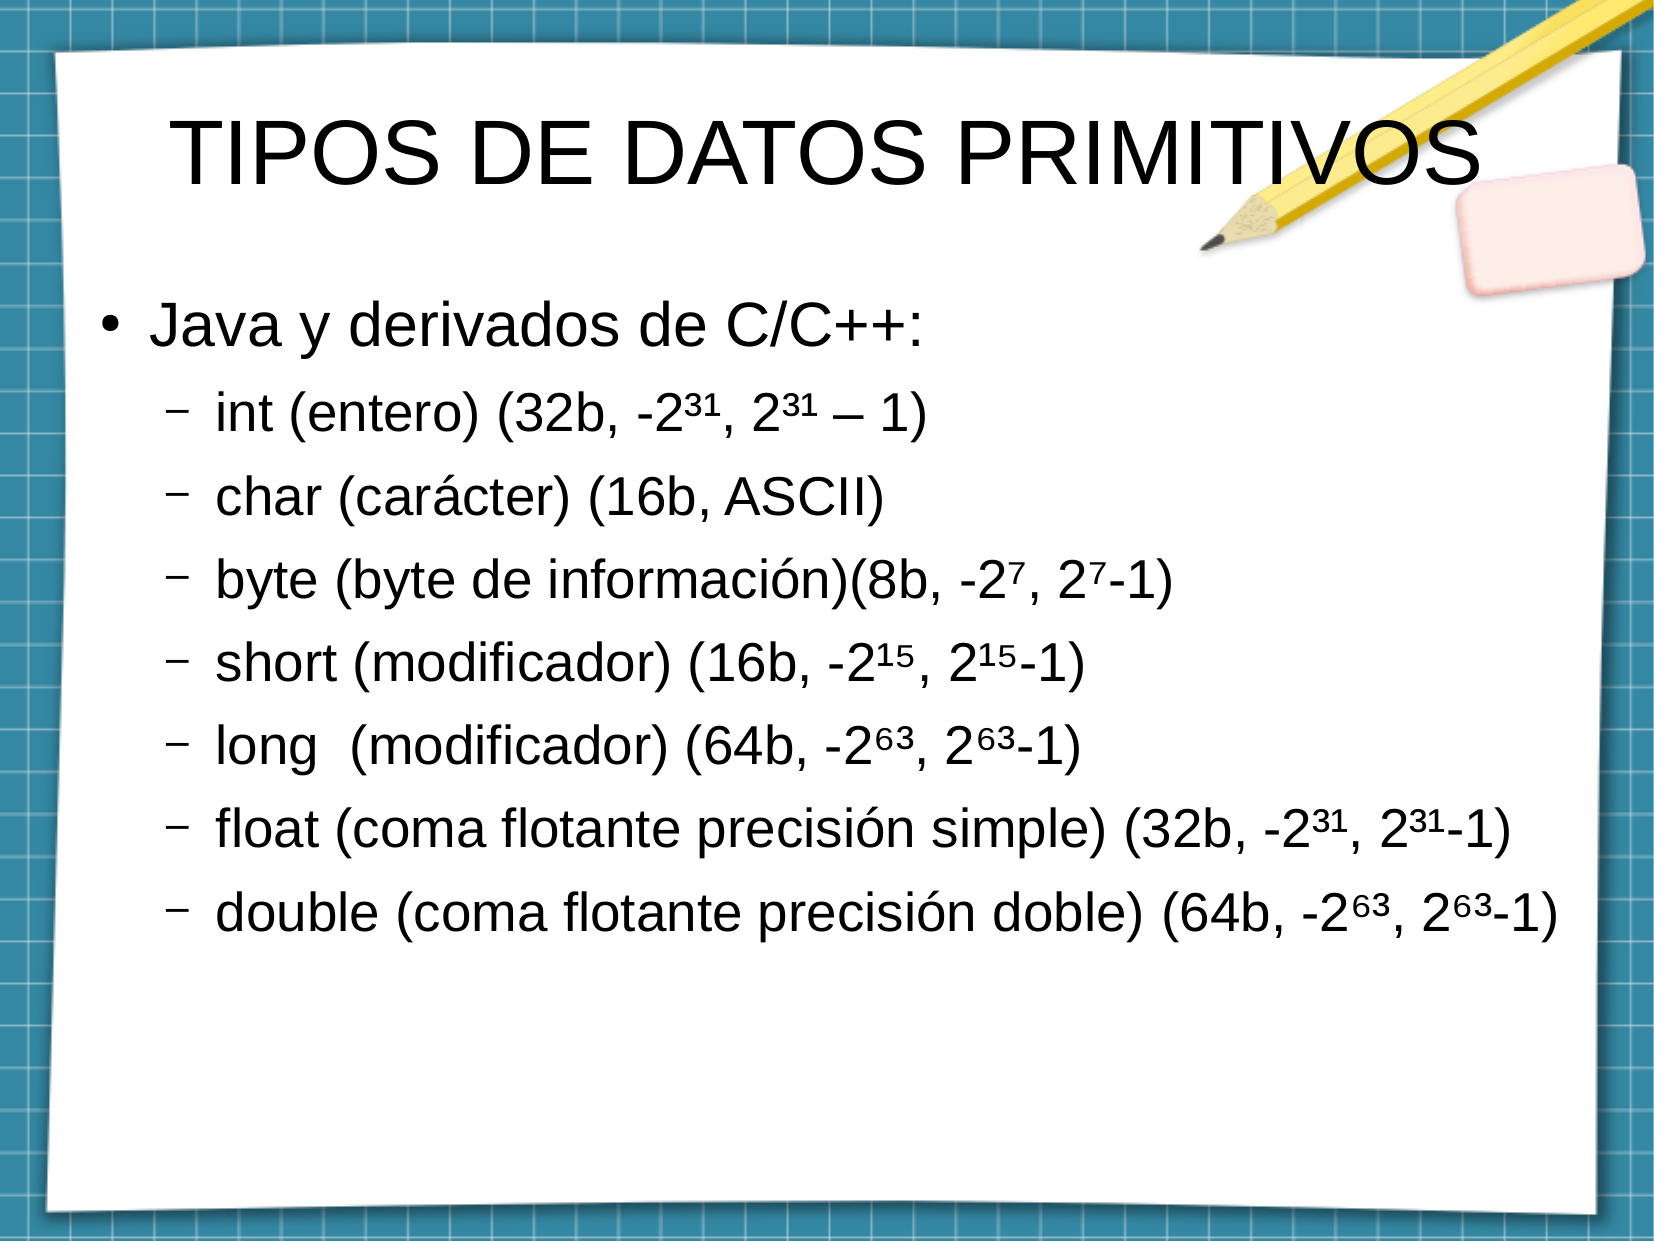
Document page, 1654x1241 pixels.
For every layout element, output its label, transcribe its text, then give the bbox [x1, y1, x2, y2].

picture [0, 0, 1654, 1241]
title TIPOS DE DATOS PRIMITIVOS [82, 49, 1571, 257]
list Java y derivados de C/C++: int (entero) (32b, -2³¹, 2³¹ – 1) char (carácter) (16b, ASCII) byte (byte de información)(8b, -2⁷, 2⁷-1) short (modificador) (16b, -2¹⁵, 2¹⁵-1) long (modificador) (64b, -2⁶³, 2⁶³-1) float (coma flotante precisión simple) (32b, -2³¹, 2³¹-1) double (coma flotante precisión doble) (64b, -2⁶³, 2⁶³-1) [82, 290, 1571, 1010]
